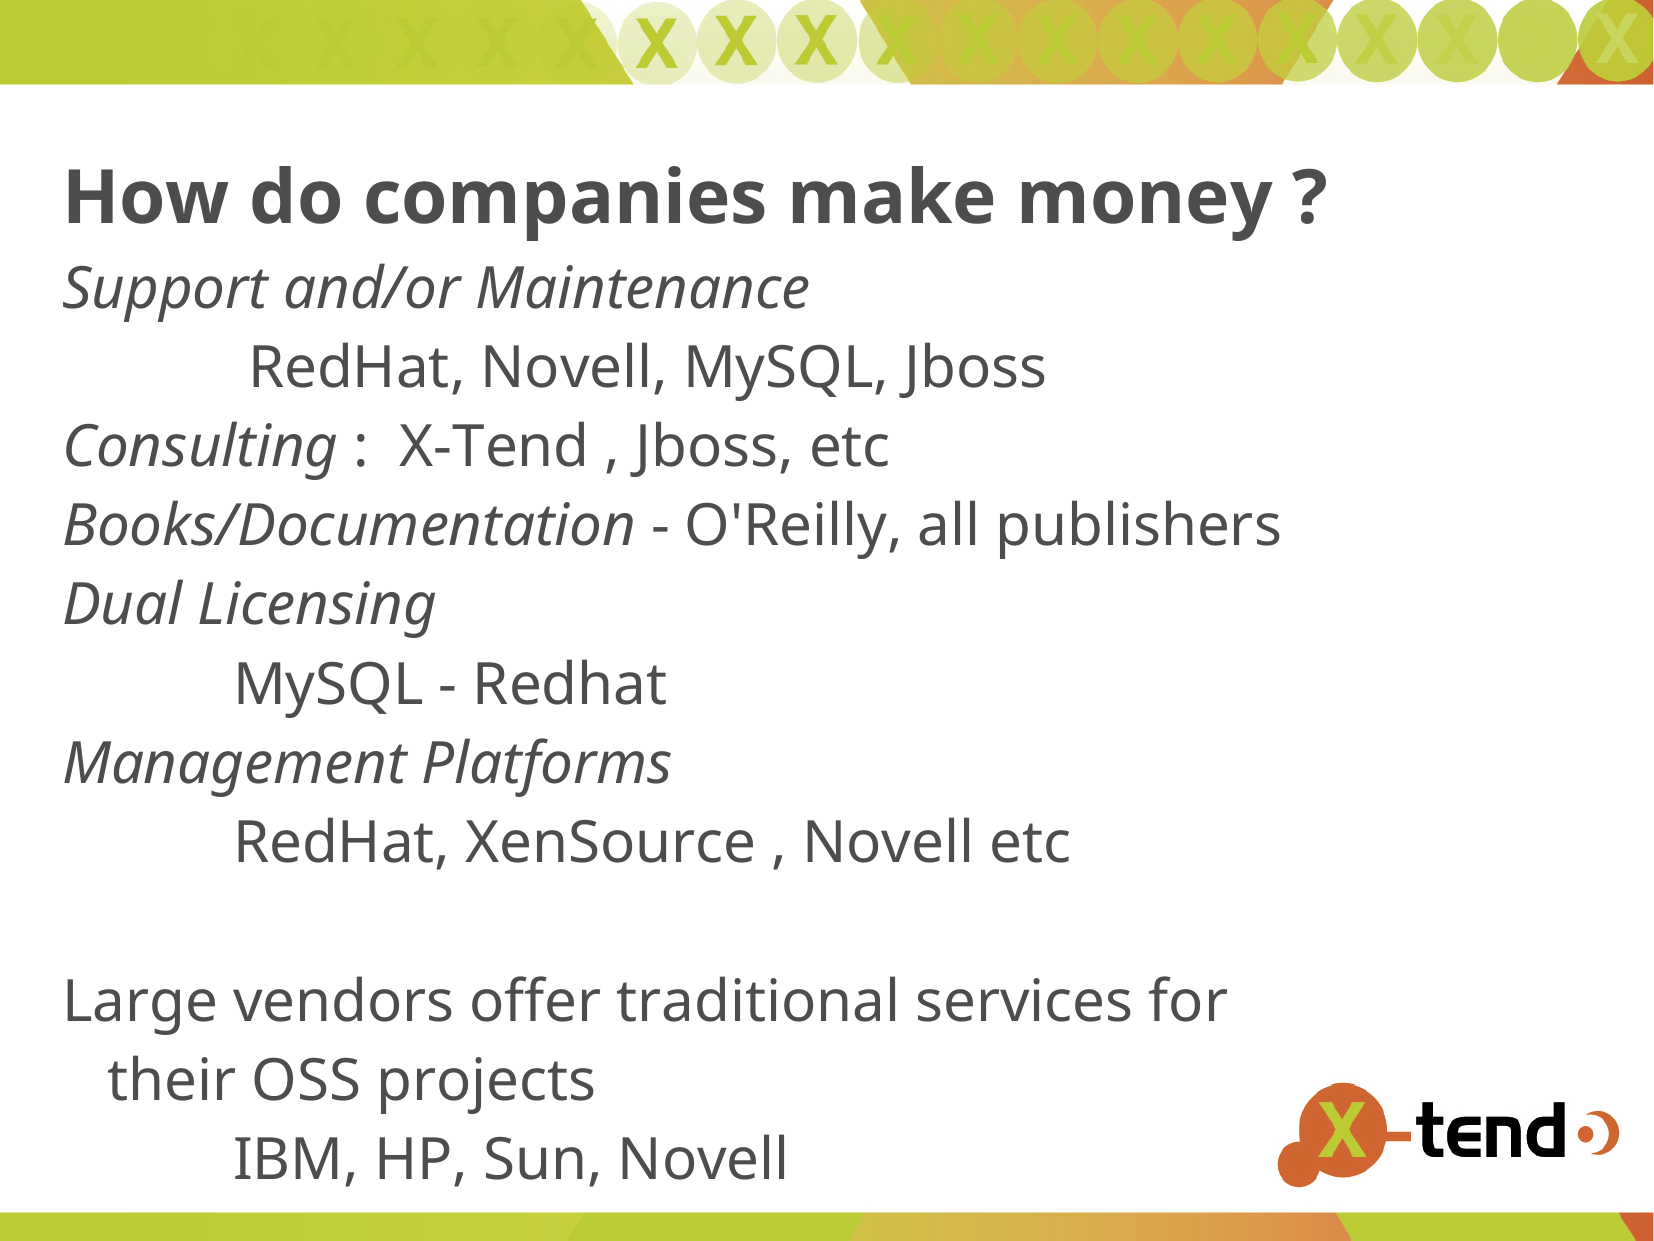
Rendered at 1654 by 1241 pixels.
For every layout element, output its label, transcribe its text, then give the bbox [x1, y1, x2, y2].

text_box How do companies make money ? Support and/or Maintenance RedHat, Novell, MySQL, Jboss Consulting : X-Tend , Jboss, etc Books/Documentation - O'Reilly, all publishers Dual Licensing MySQL - Redhat Management Platforms RedHat, XenSource , Novell etc Large vendors offer traditional services for their OSS projects IBM, HP, Sun, Novell [47, 135, 1425, 1241]
picture [0, 0, 1654, 1241]
